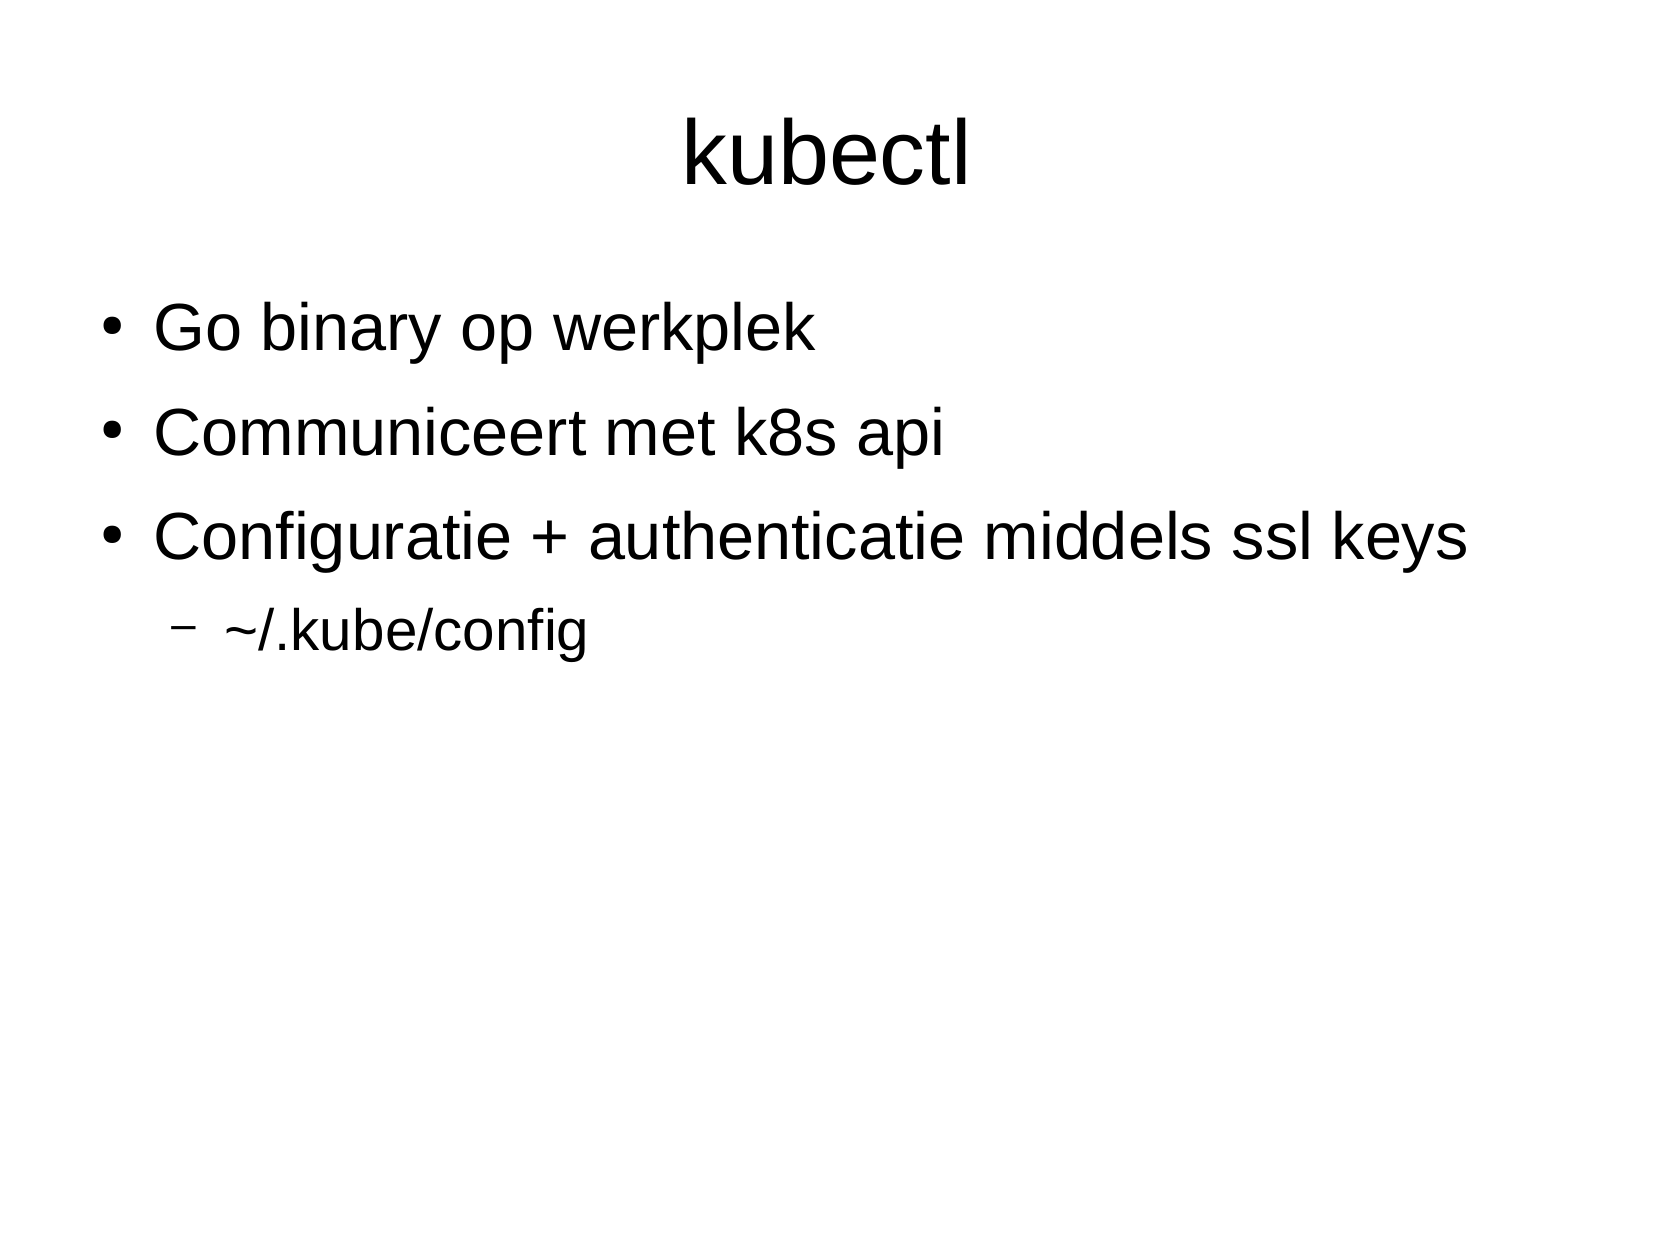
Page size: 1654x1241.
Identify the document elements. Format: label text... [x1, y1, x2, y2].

list Go binary op werkplek Communiceert met k8s api Configuratie + authenticatie middels ssl keys ~/.kube/config [82, 290, 1571, 1010]
title kubectl [82, 49, 1571, 257]
